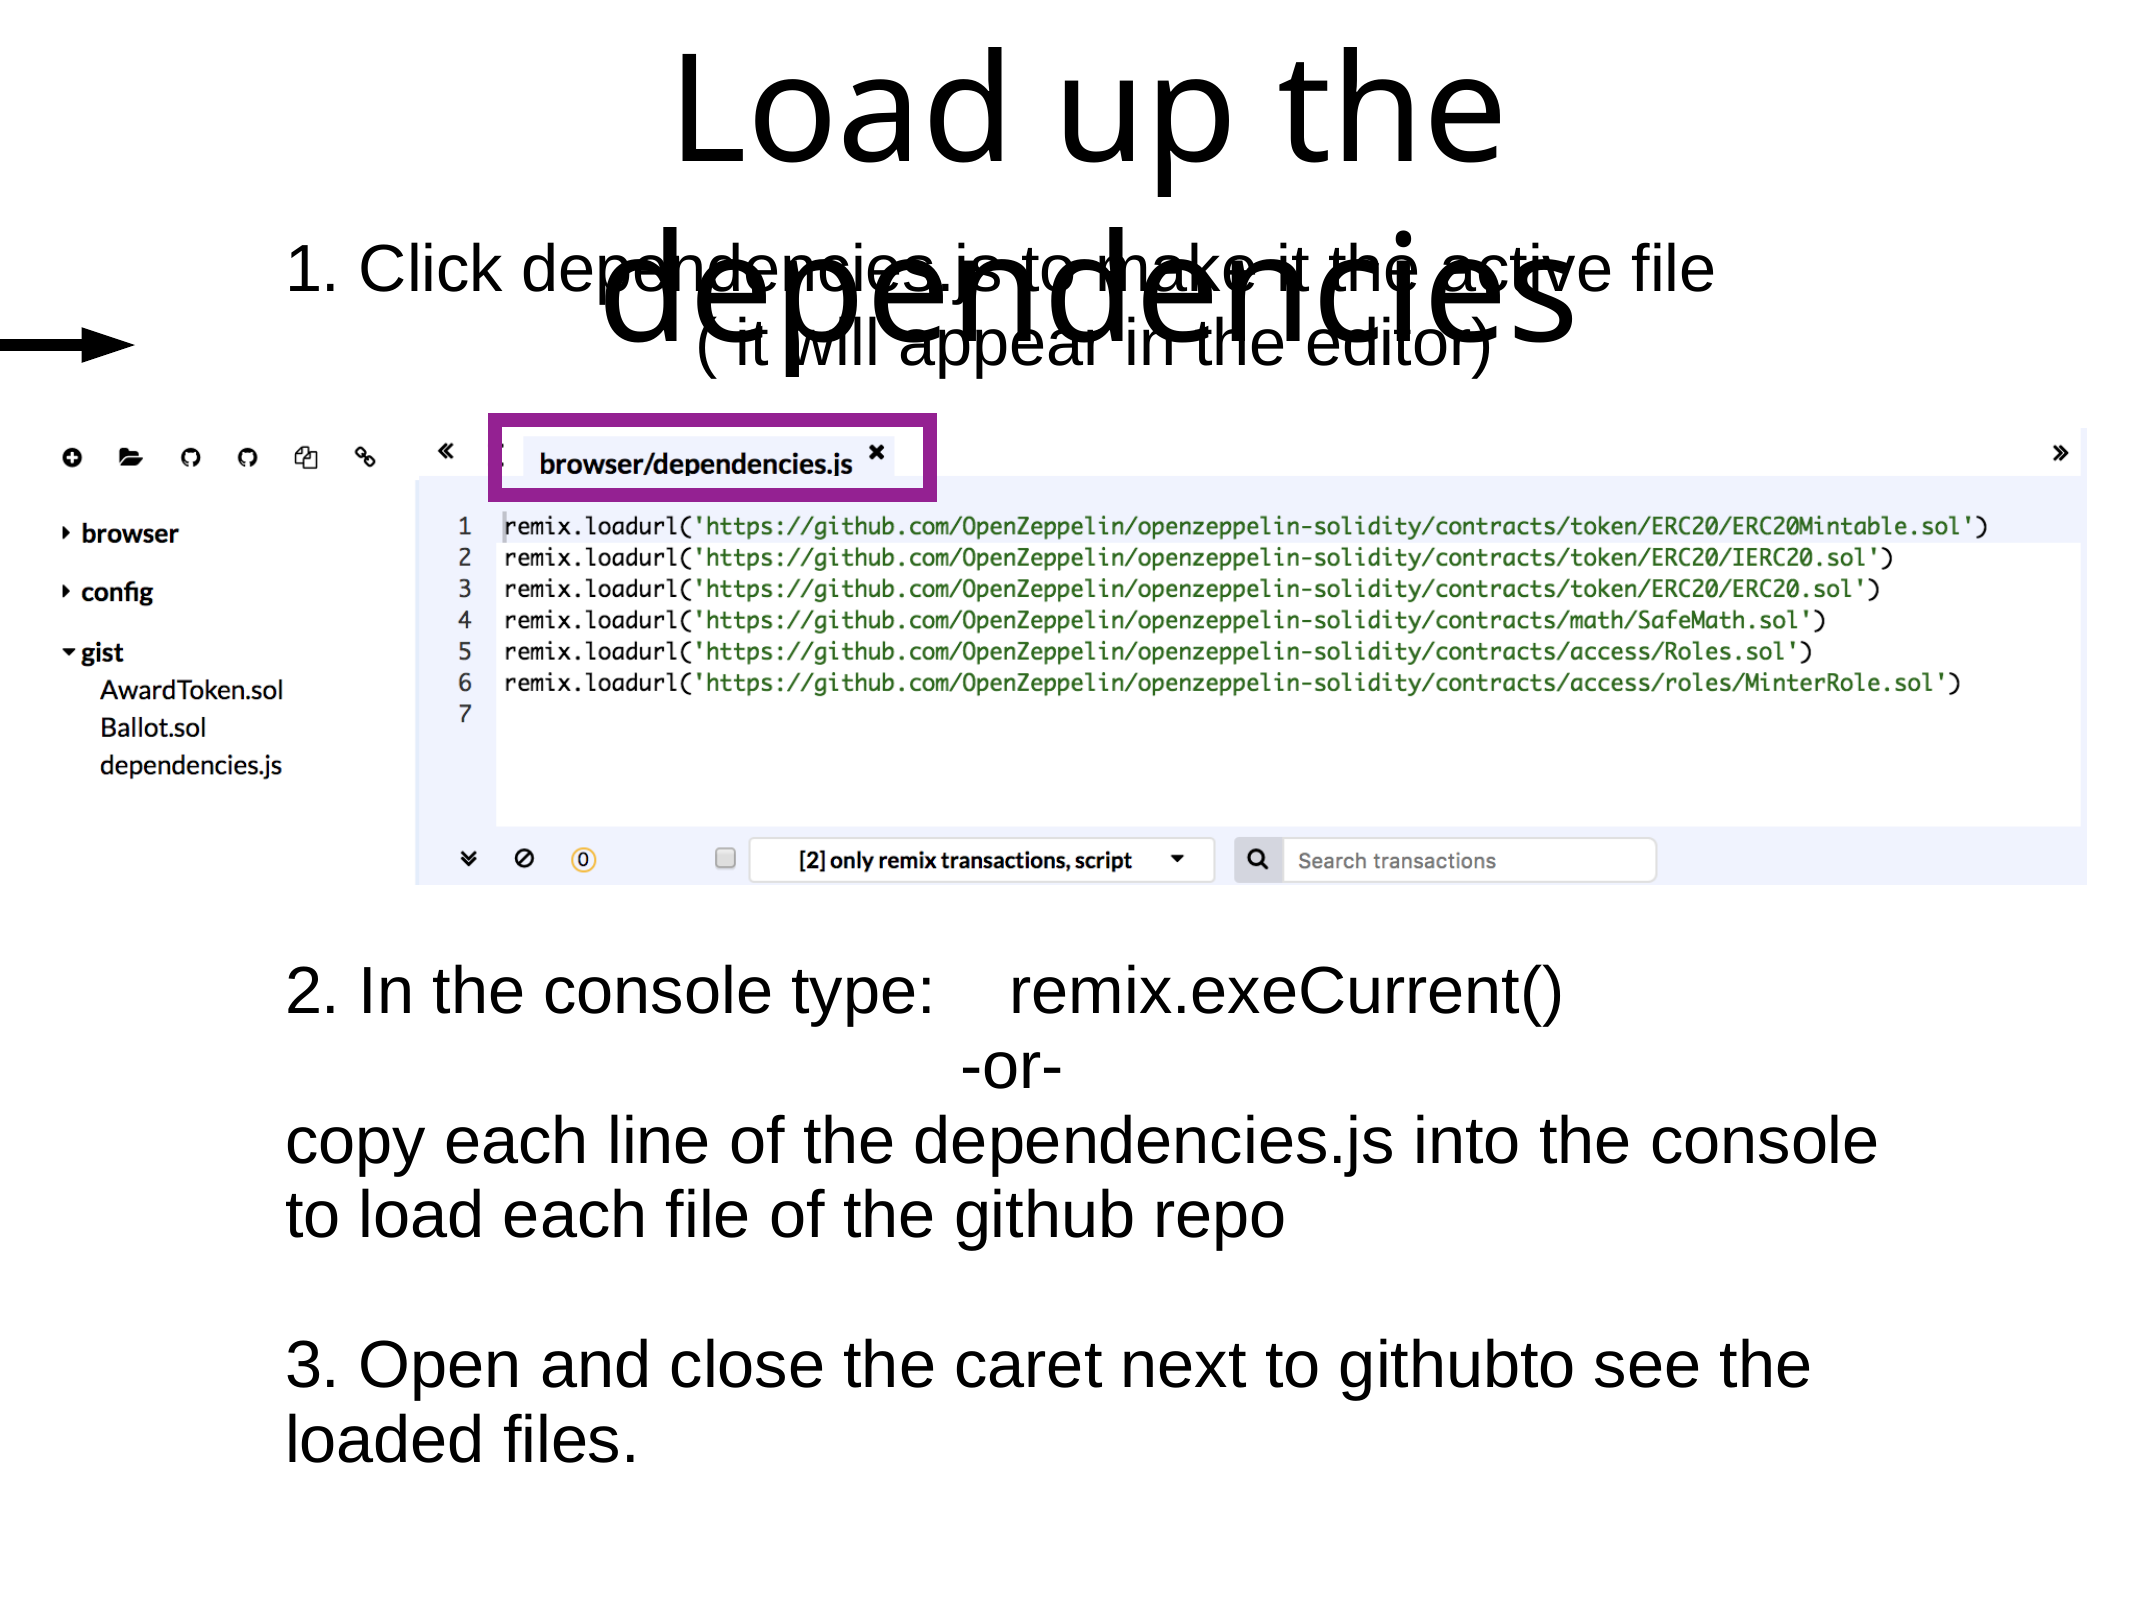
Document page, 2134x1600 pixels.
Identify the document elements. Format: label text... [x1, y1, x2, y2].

text_box 1. Click dependencies.js to make it the active file ( it will appear in the editor) [285, 230, 1906, 428]
picture [502, 428, 923, 488]
text_box 2. In the console type: remix.exeCurrent() -or- copy each line of the dependencies.js into the console to load each file of the github repo 3. Open and close the caret next to githubto see the loaded files. [285, 954, 1906, 1600]
picture [48, 428, 2087, 886]
title Load up the dependencies [163, 3, 2014, 228]
